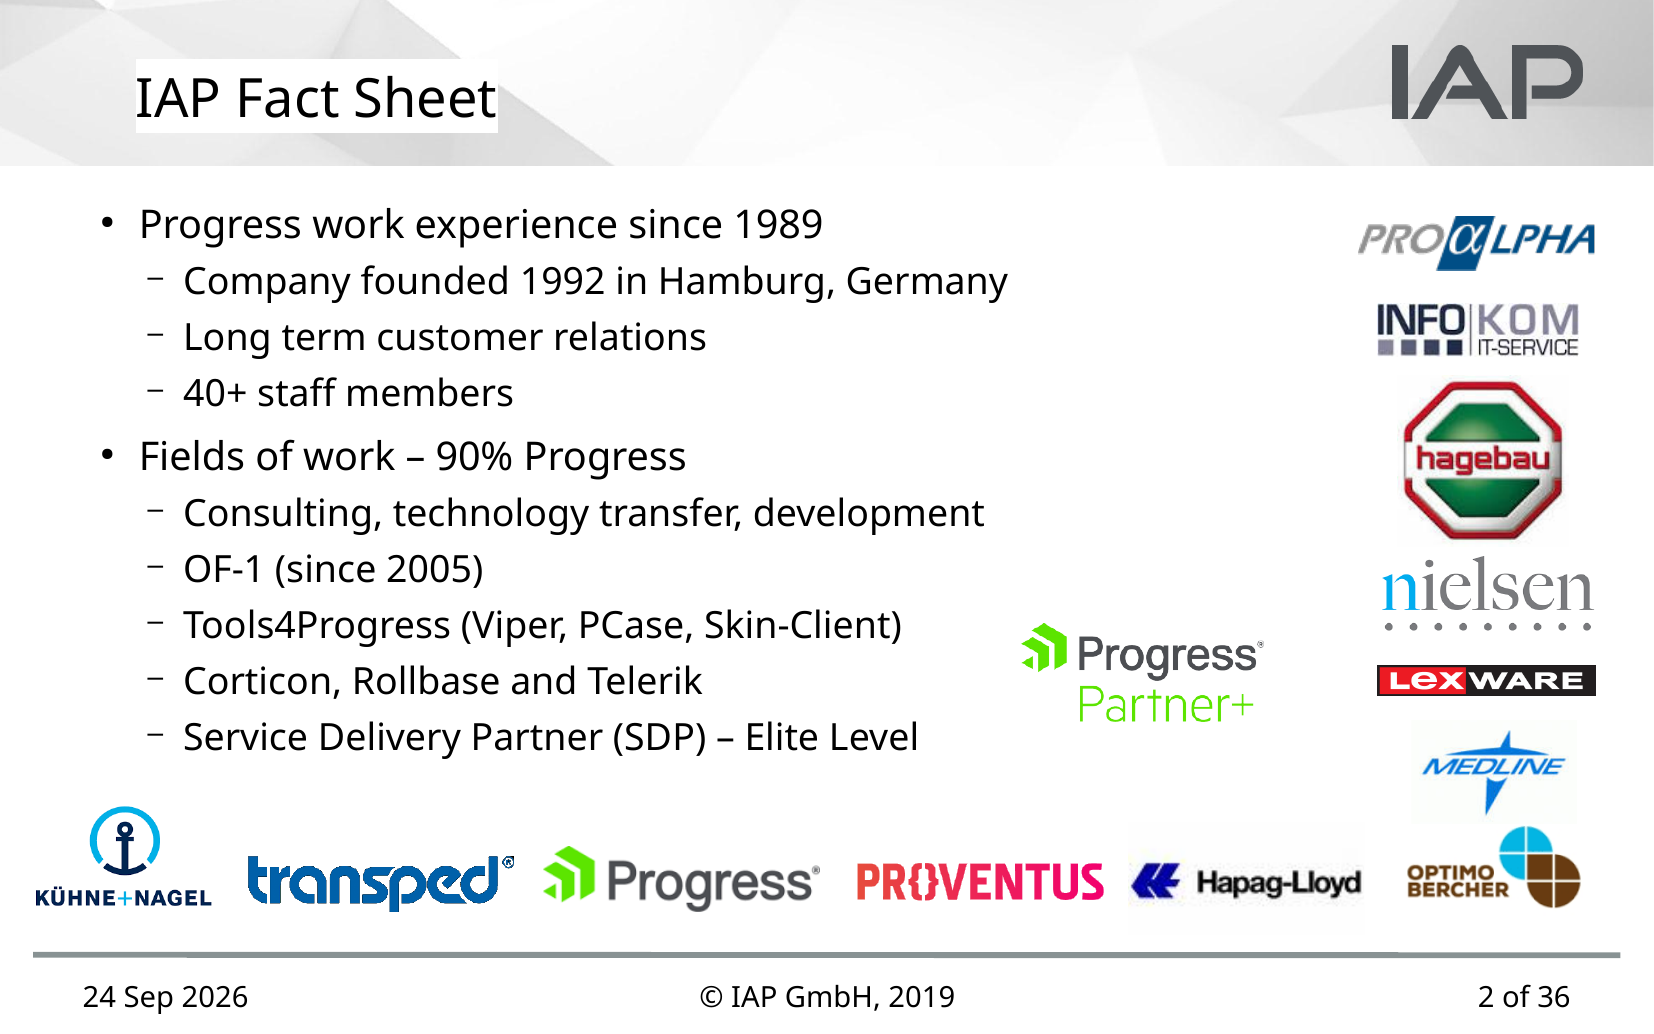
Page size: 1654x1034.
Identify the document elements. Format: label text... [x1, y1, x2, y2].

picture [1405, 720, 1583, 922]
picture [1128, 822, 1365, 935]
picture [1358, 216, 1596, 271]
picture [23, 800, 224, 912]
picture [1021, 623, 1264, 722]
picture [1377, 303, 1579, 357]
picture [1397, 375, 1569, 547]
picture [1381, 555, 1595, 631]
picture [1377, 665, 1596, 696]
list Progress work experience since 1989 Company founded 1992 in Hamburg, Germany Long term customer relations 40+ staff members Fields of work – 90% Progress Consulting, technology transfer, development OF-1 (since 2005) Tools4Progress (Viper, PCase, Skin-Client) Corticon, Rollbase and Telerik Service Delivery Partner (SDP) – Elite Level [82, 196, 1571, 891]
picture [856, 862, 1105, 901]
title IAP Fact Sheet [135, 59, 1264, 134]
picture [248, 856, 514, 912]
picture [0, 0, 1654, 166]
picture [543, 846, 820, 929]
